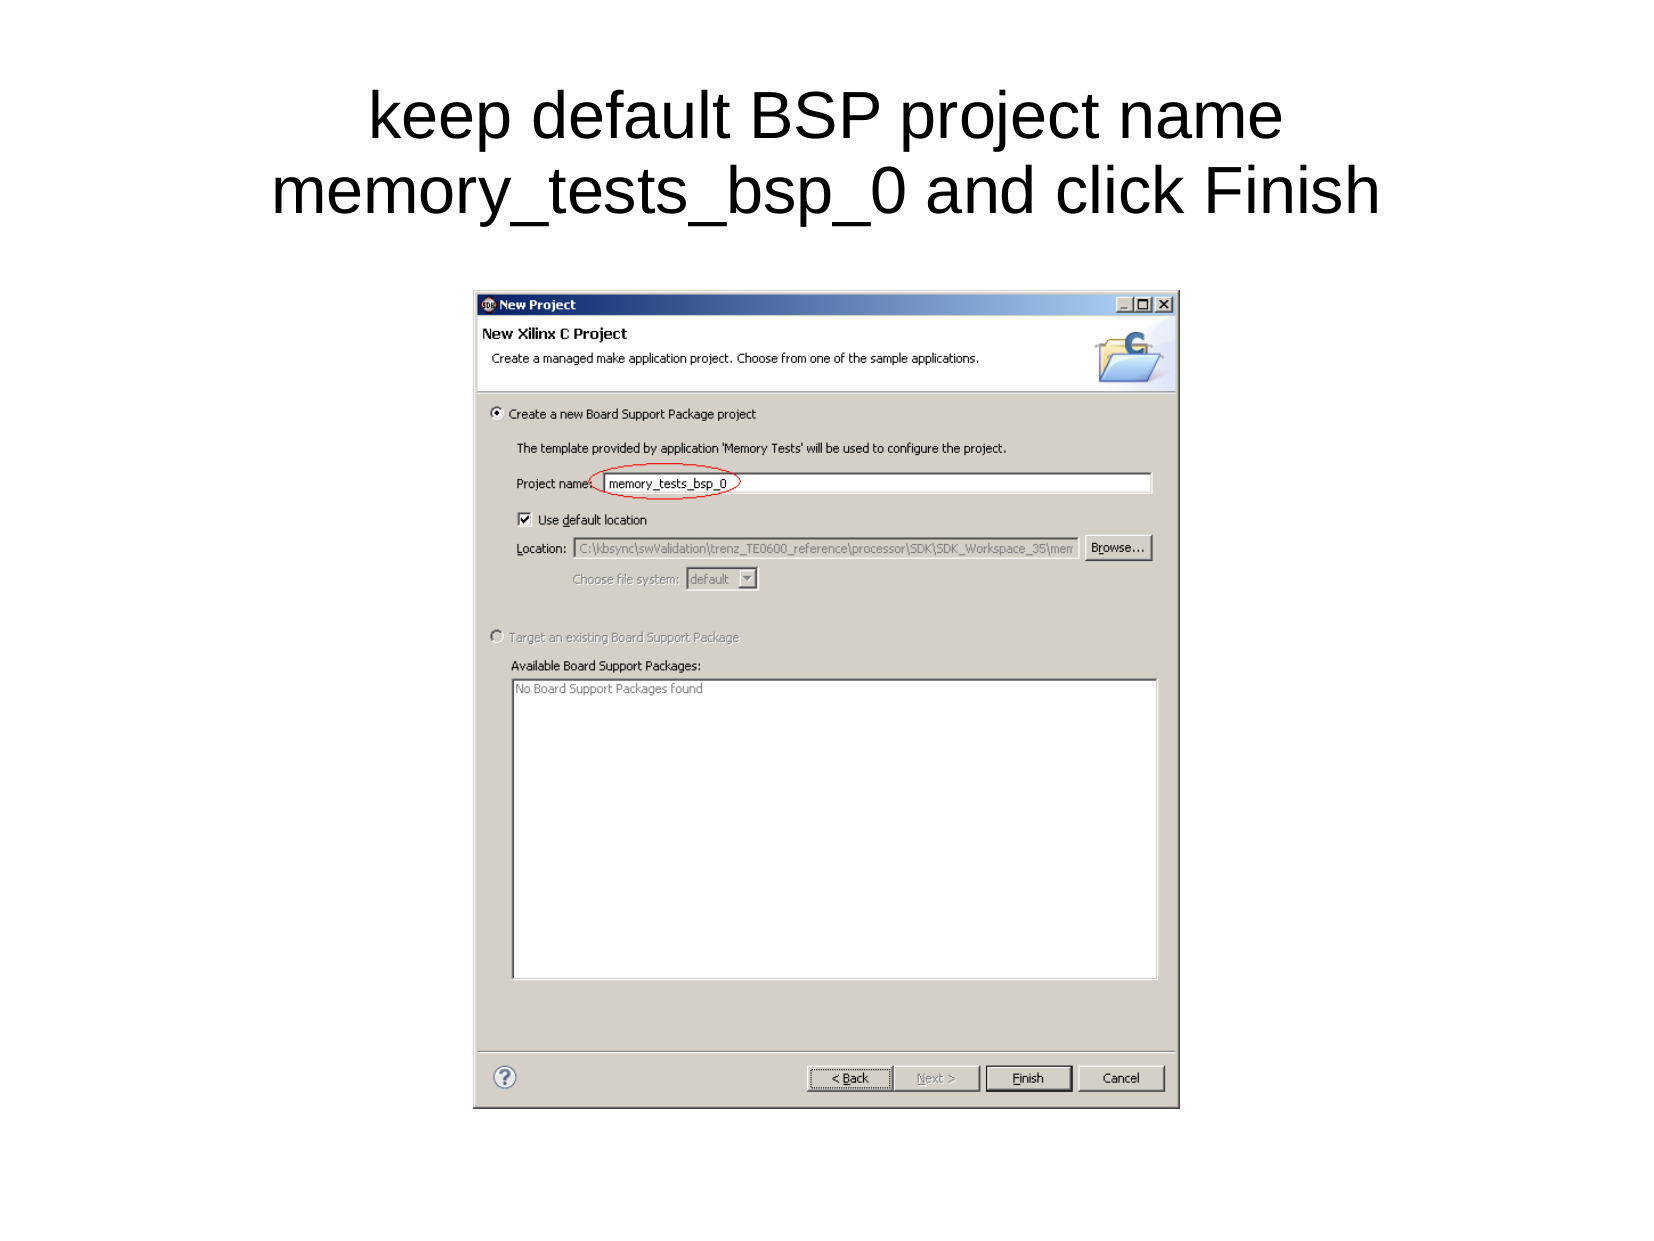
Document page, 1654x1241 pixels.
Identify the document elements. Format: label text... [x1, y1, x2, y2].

picture [473, 290, 1180, 1109]
title keep default BSP project name memory_tests_bsp_0 and click Finish [82, 49, 1571, 257]
